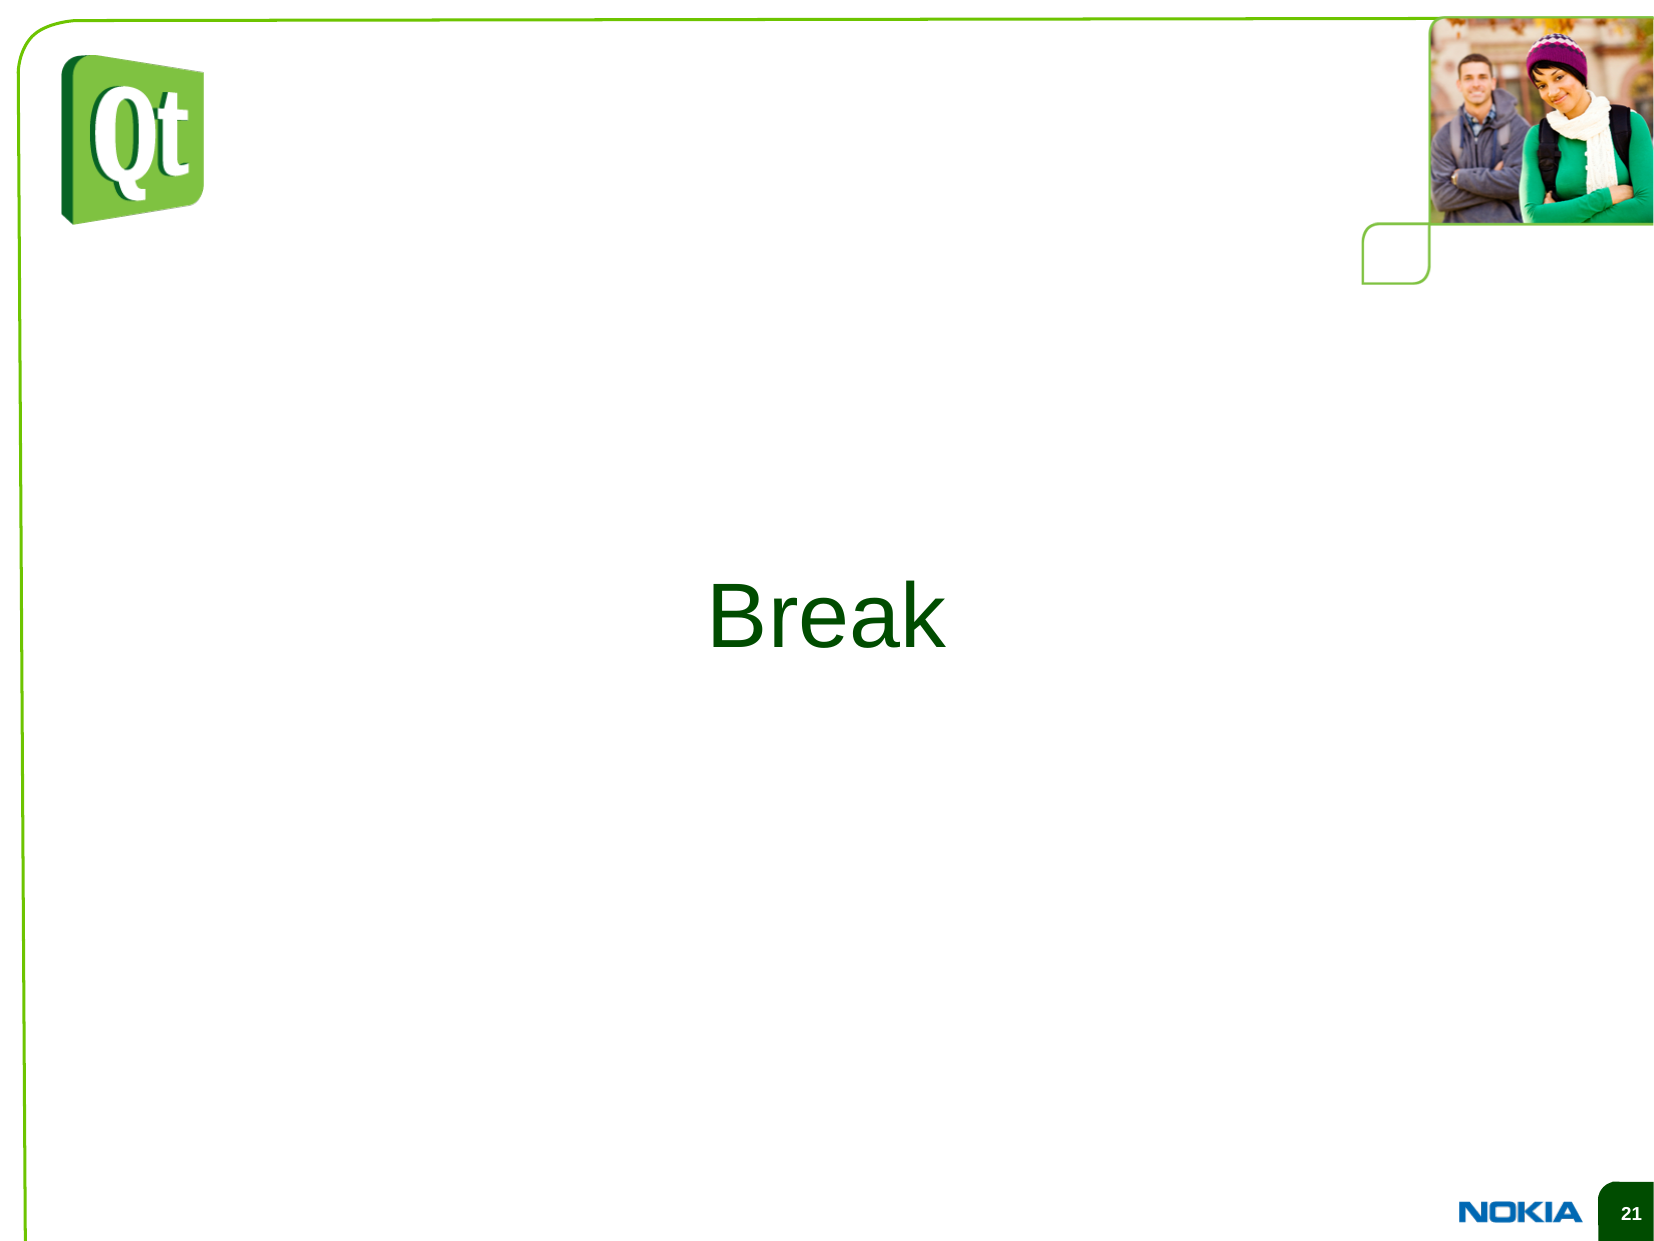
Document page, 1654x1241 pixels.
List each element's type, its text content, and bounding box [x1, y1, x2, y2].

title Break [82, 49, 1571, 1182]
picture [61, 55, 82, 225]
picture [1361, 16, 1654, 286]
picture [1459, 1201, 1583, 1223]
